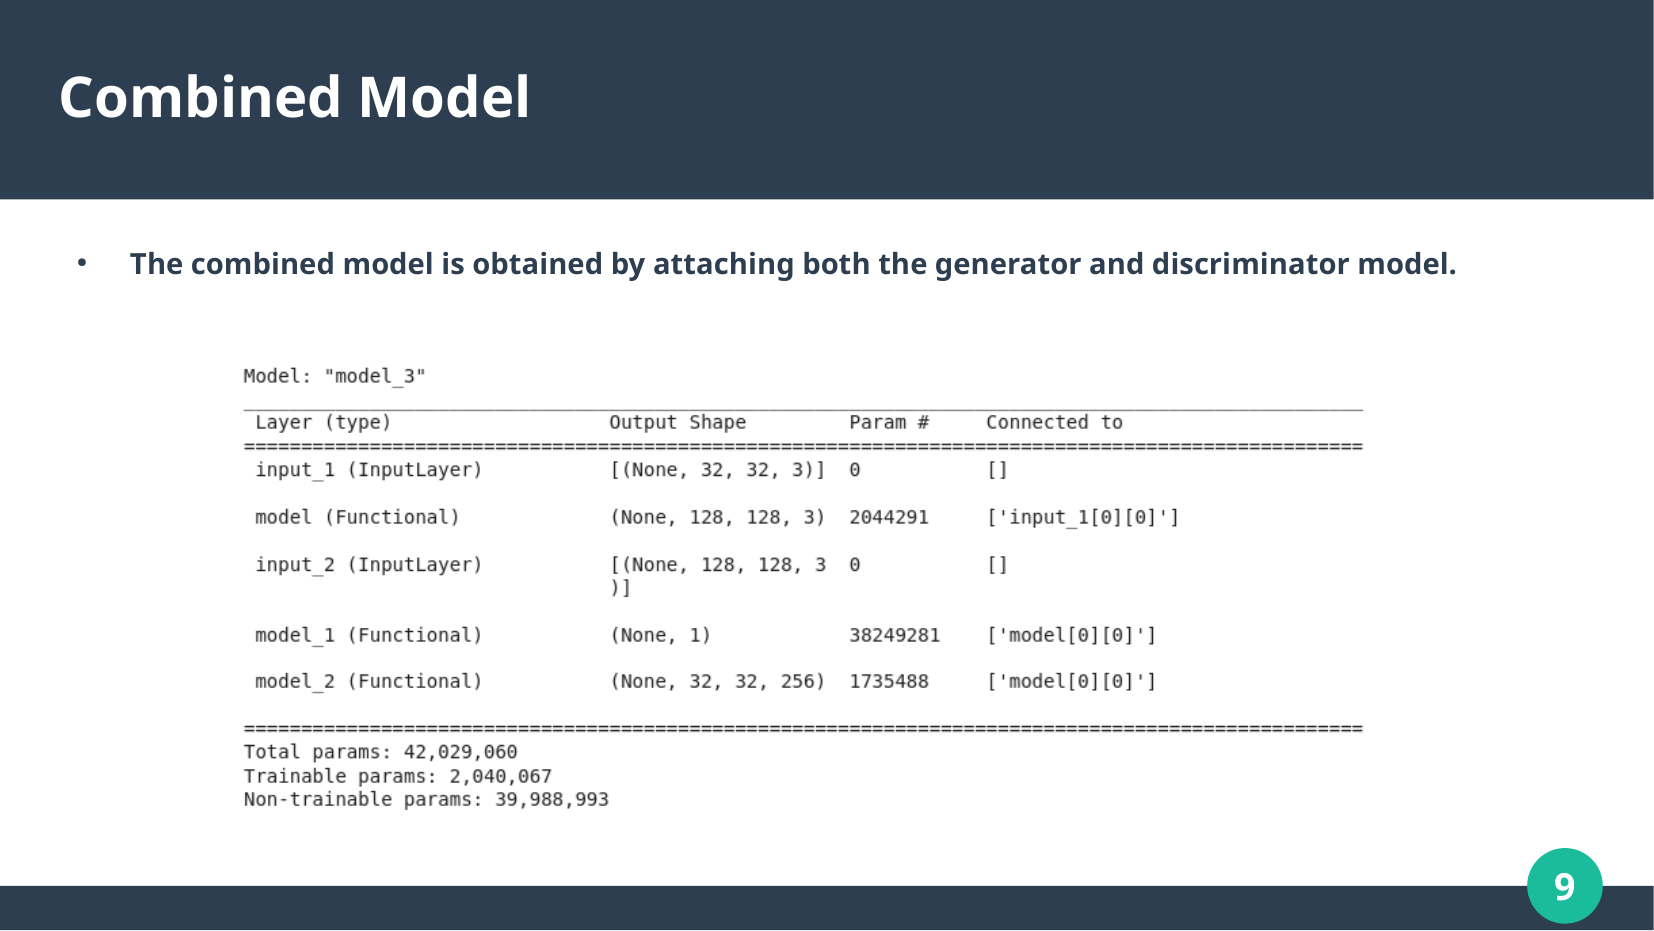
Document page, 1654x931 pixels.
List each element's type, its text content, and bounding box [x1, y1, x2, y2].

title Combined Model [59, 37, 1595, 156]
list The combined model is obtained by attaching both the generator and discriminator model. [59, 243, 1595, 864]
picture [225, 357, 1377, 826]
